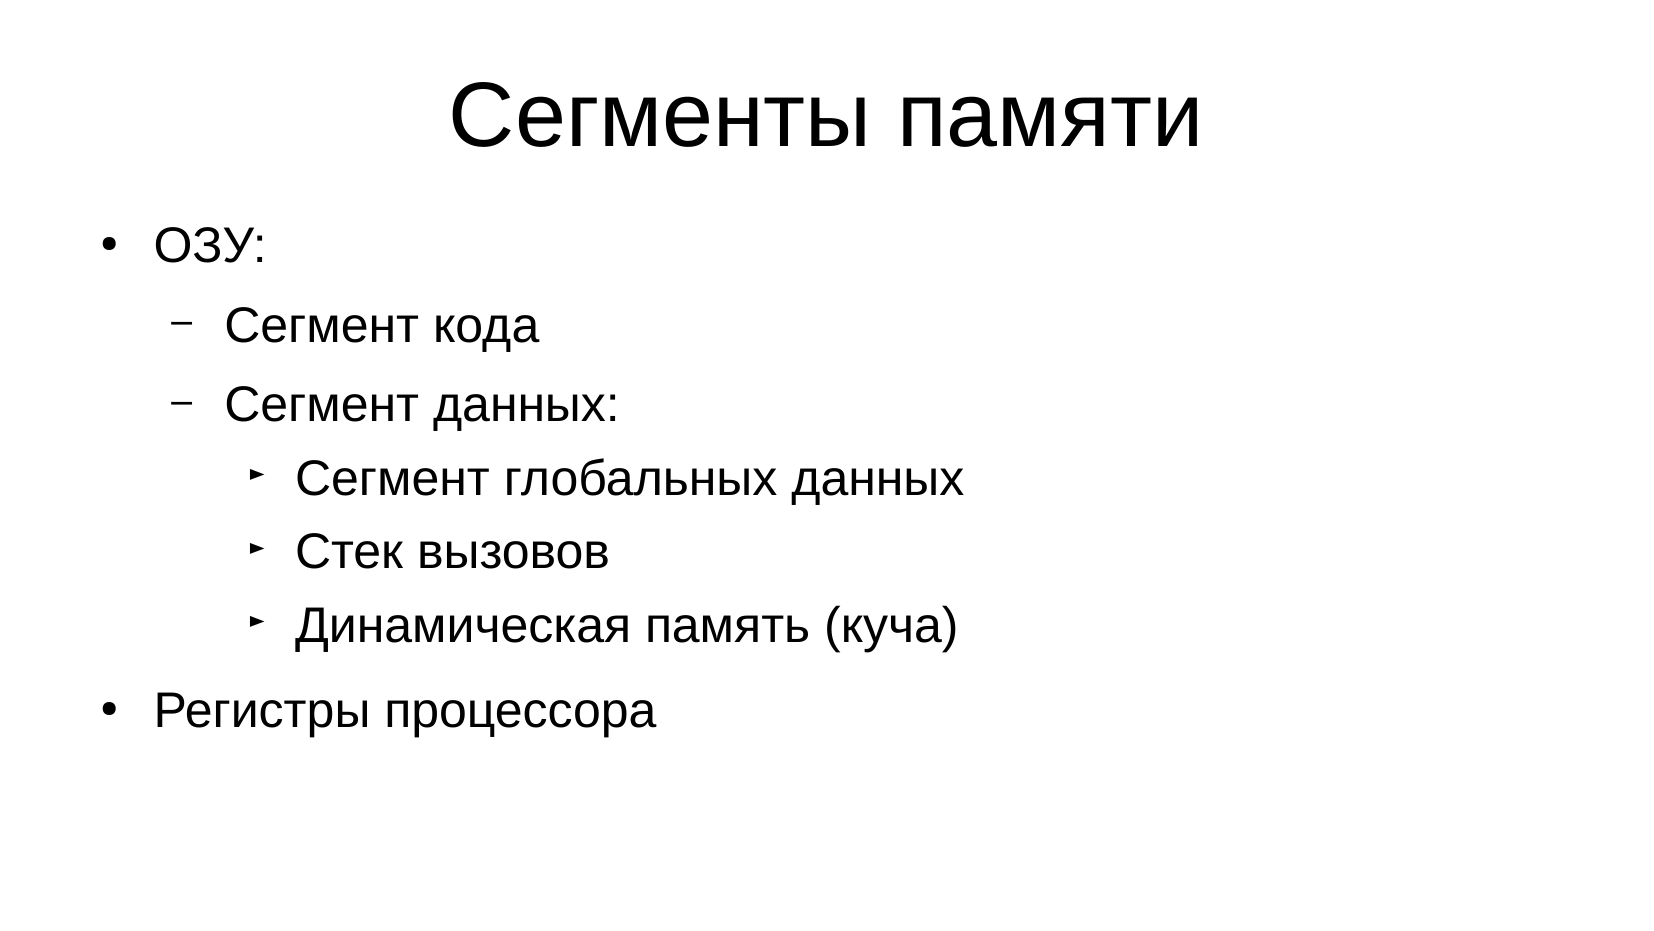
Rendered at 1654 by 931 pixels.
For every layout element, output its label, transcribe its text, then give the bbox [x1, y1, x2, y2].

title Сегменты памяти [82, 37, 1571, 193]
list ОЗУ: Сегмент кода Сегмент данных: Сегмент глобальных данных Стек вызовов Динамическая память (куча) Регистры процессора [82, 217, 1571, 758]
